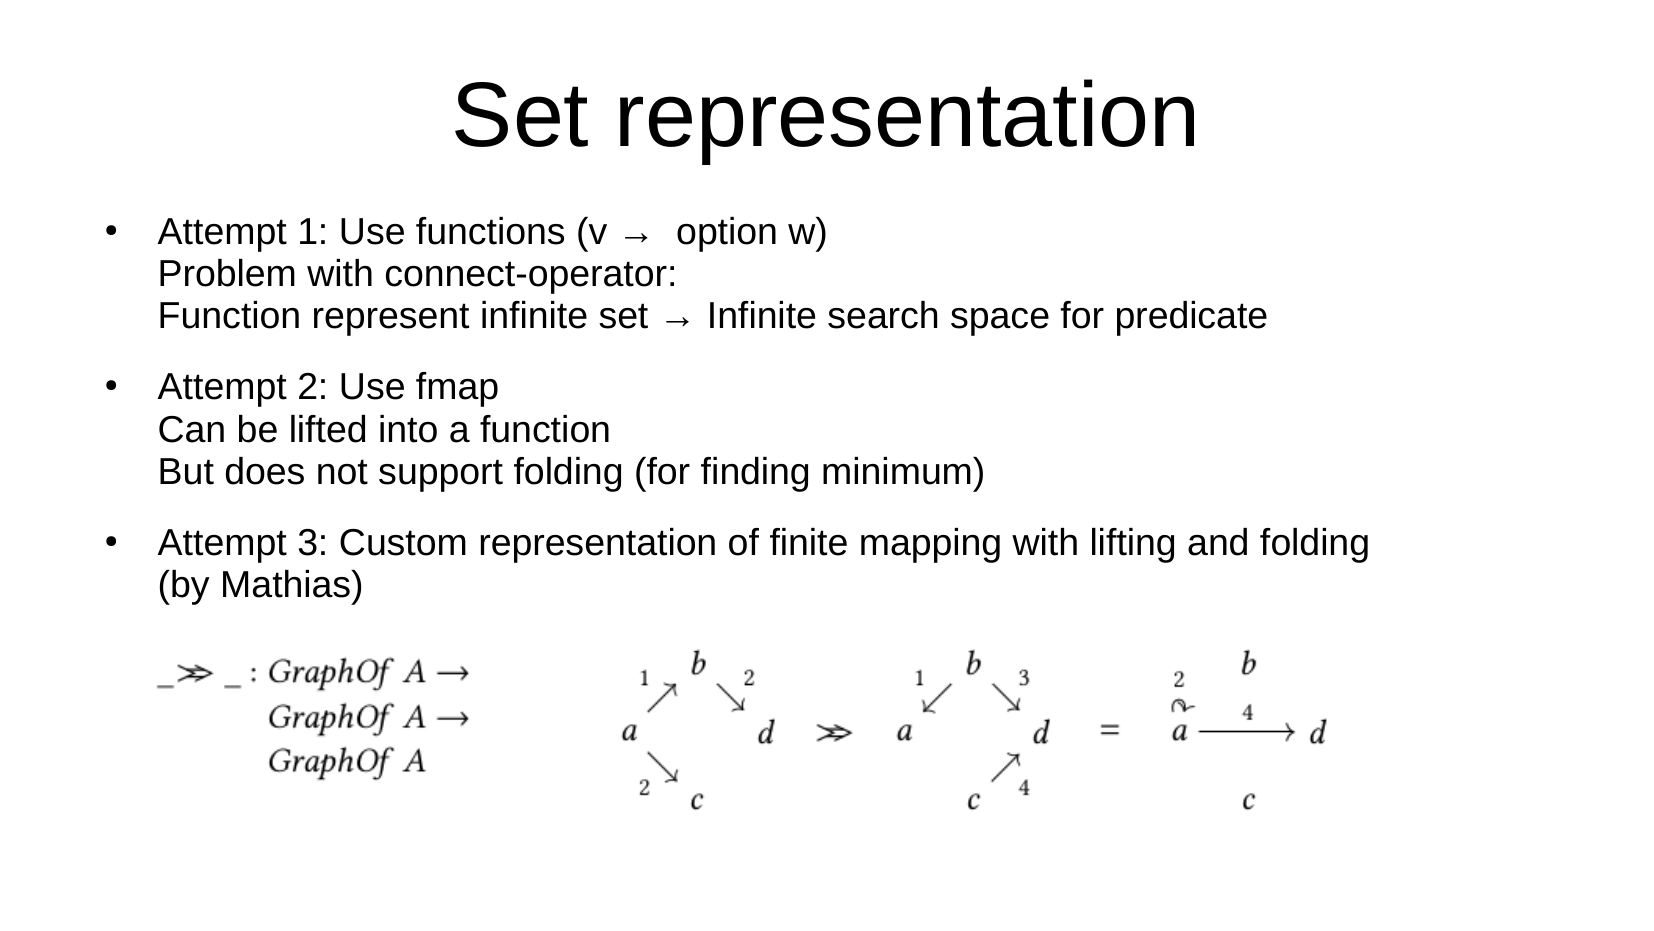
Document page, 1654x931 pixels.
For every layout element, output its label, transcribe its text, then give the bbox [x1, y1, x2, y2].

picture [112, 637, 1411, 836]
list Attempt 1: Use functions (v → option w) Problem with connect-operator: Function represent infinite set → Infinite search space for predicate Attempt 2: Use fmap Can be lifted into a function But does not support folding (for finding minimum) Attempt 3: Custom representation of finite mapping with lifting and folding (by Mathias) [86, 210, 1576, 676]
title Set representation [82, 37, 1571, 193]
